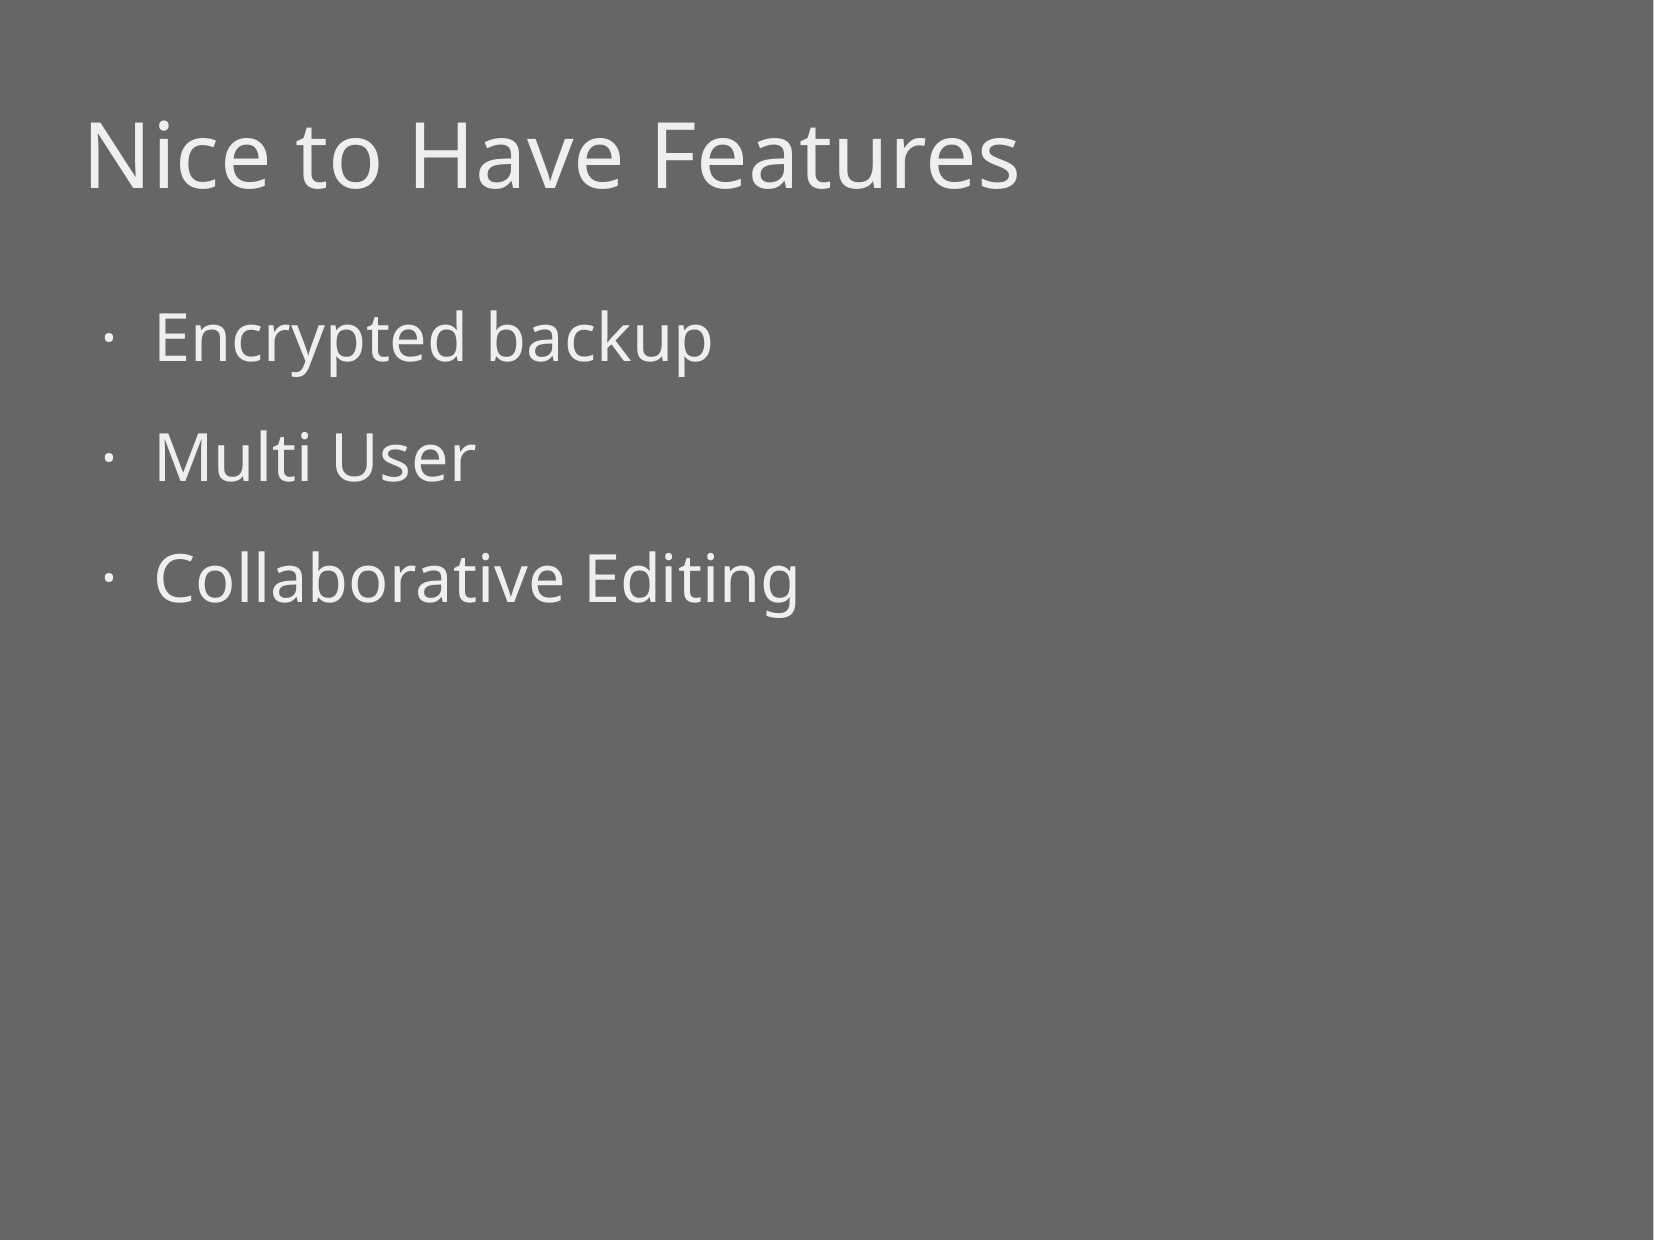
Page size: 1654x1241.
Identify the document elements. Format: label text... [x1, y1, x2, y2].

title Nice to Have Features [82, 49, 1571, 257]
list Encrypted backup Multi User Collaborative Editing [82, 290, 1571, 1010]
